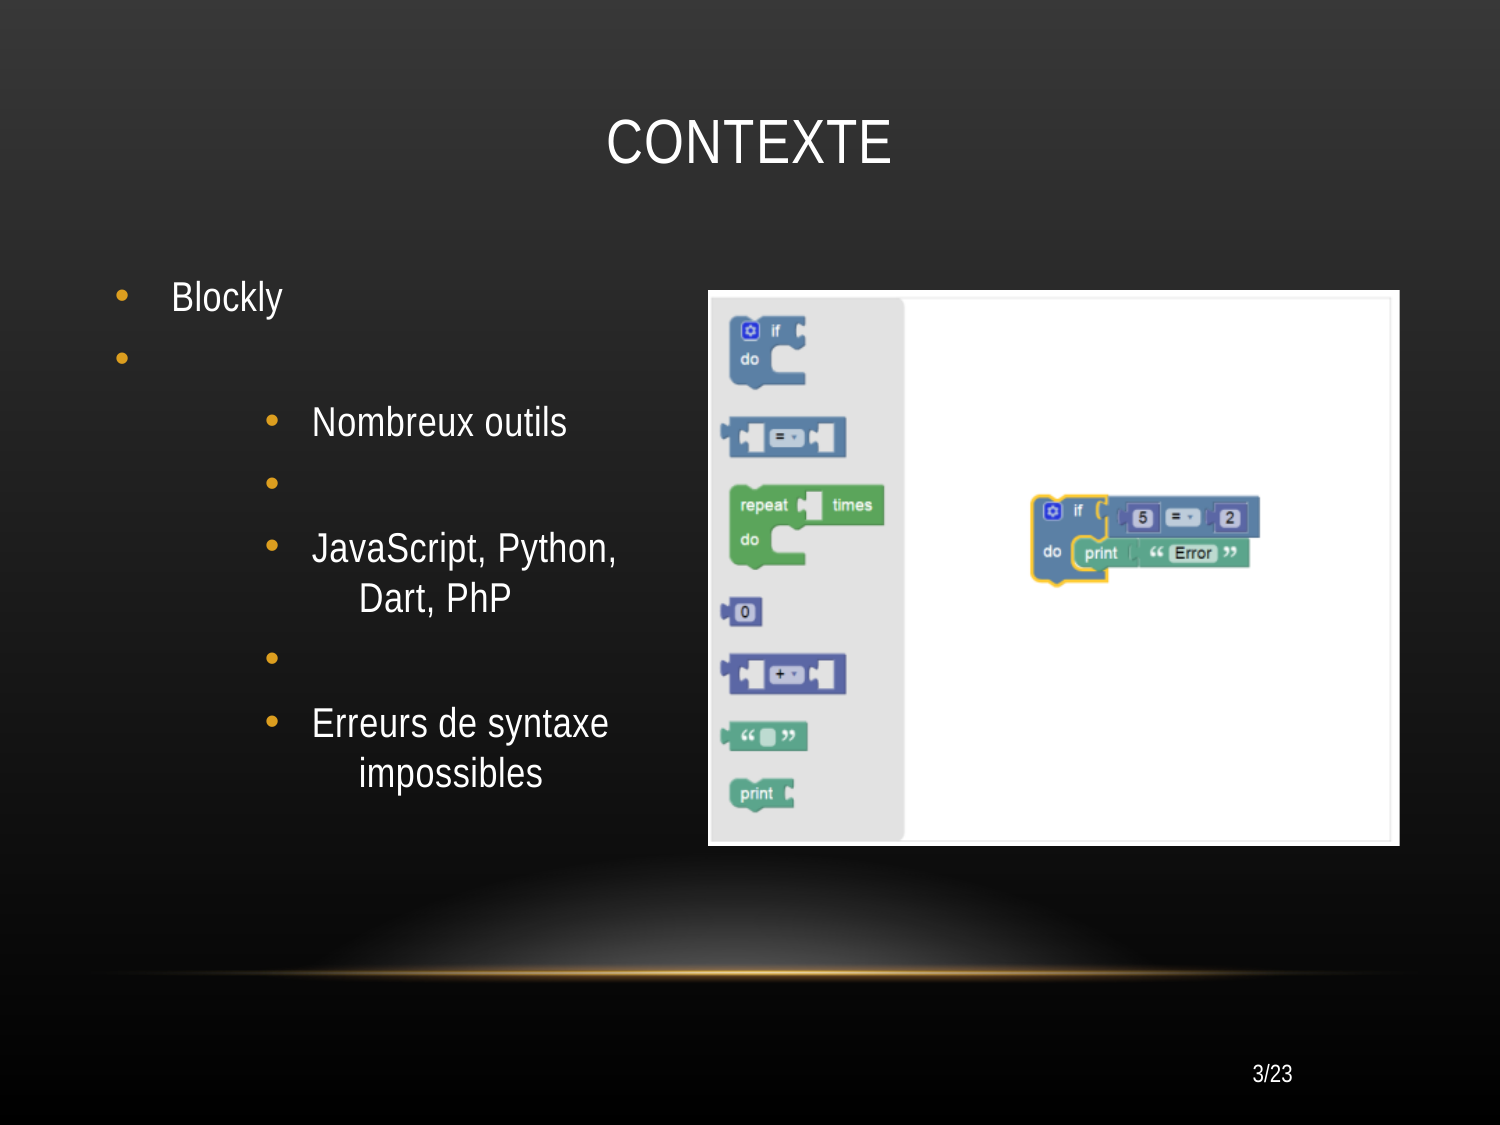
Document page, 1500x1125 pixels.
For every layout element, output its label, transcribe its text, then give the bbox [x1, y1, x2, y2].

picture [708, 290, 1400, 846]
title Contexte [99, 45, 1400, 233]
text_box 3/23 [1237, 1042, 1401, 1103]
list Blockly Nombreux outils JavaScript, Python, Dart, PhP Erreurs de syntaxe impossibles [99, 262, 713, 938]
